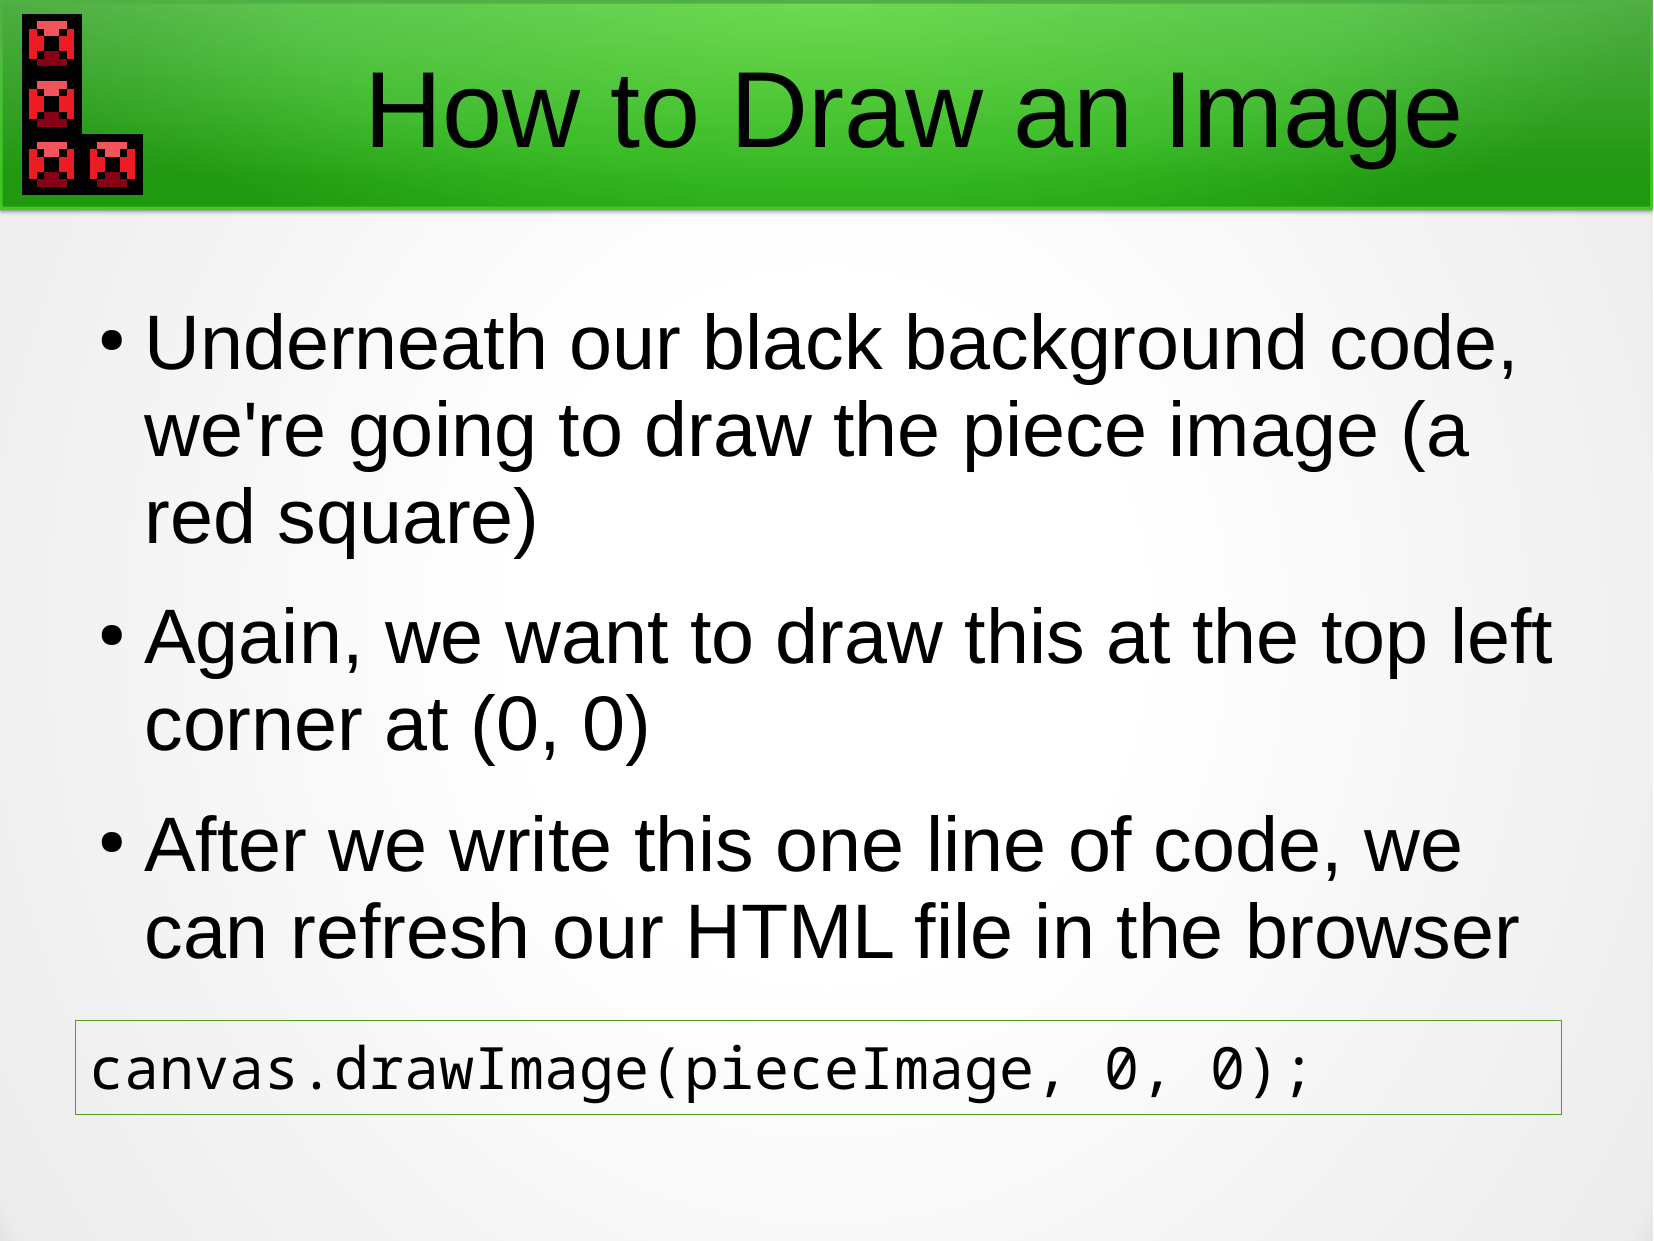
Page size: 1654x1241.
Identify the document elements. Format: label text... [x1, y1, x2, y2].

text_box canvas.drawImage(pieceImage, 0, 0); [75, 1020, 1562, 1109]
picture [22, 14, 143, 195]
list Underneath our black background code, we're going to draw the piece image (a red square) Again, we want to draw this at the top left corner at (0, 0) After we write this one line of code, we can refresh our HTML file in the browser [82, 299, 1576, 976]
title How to Draw an Image [195, 30, 1636, 190]
